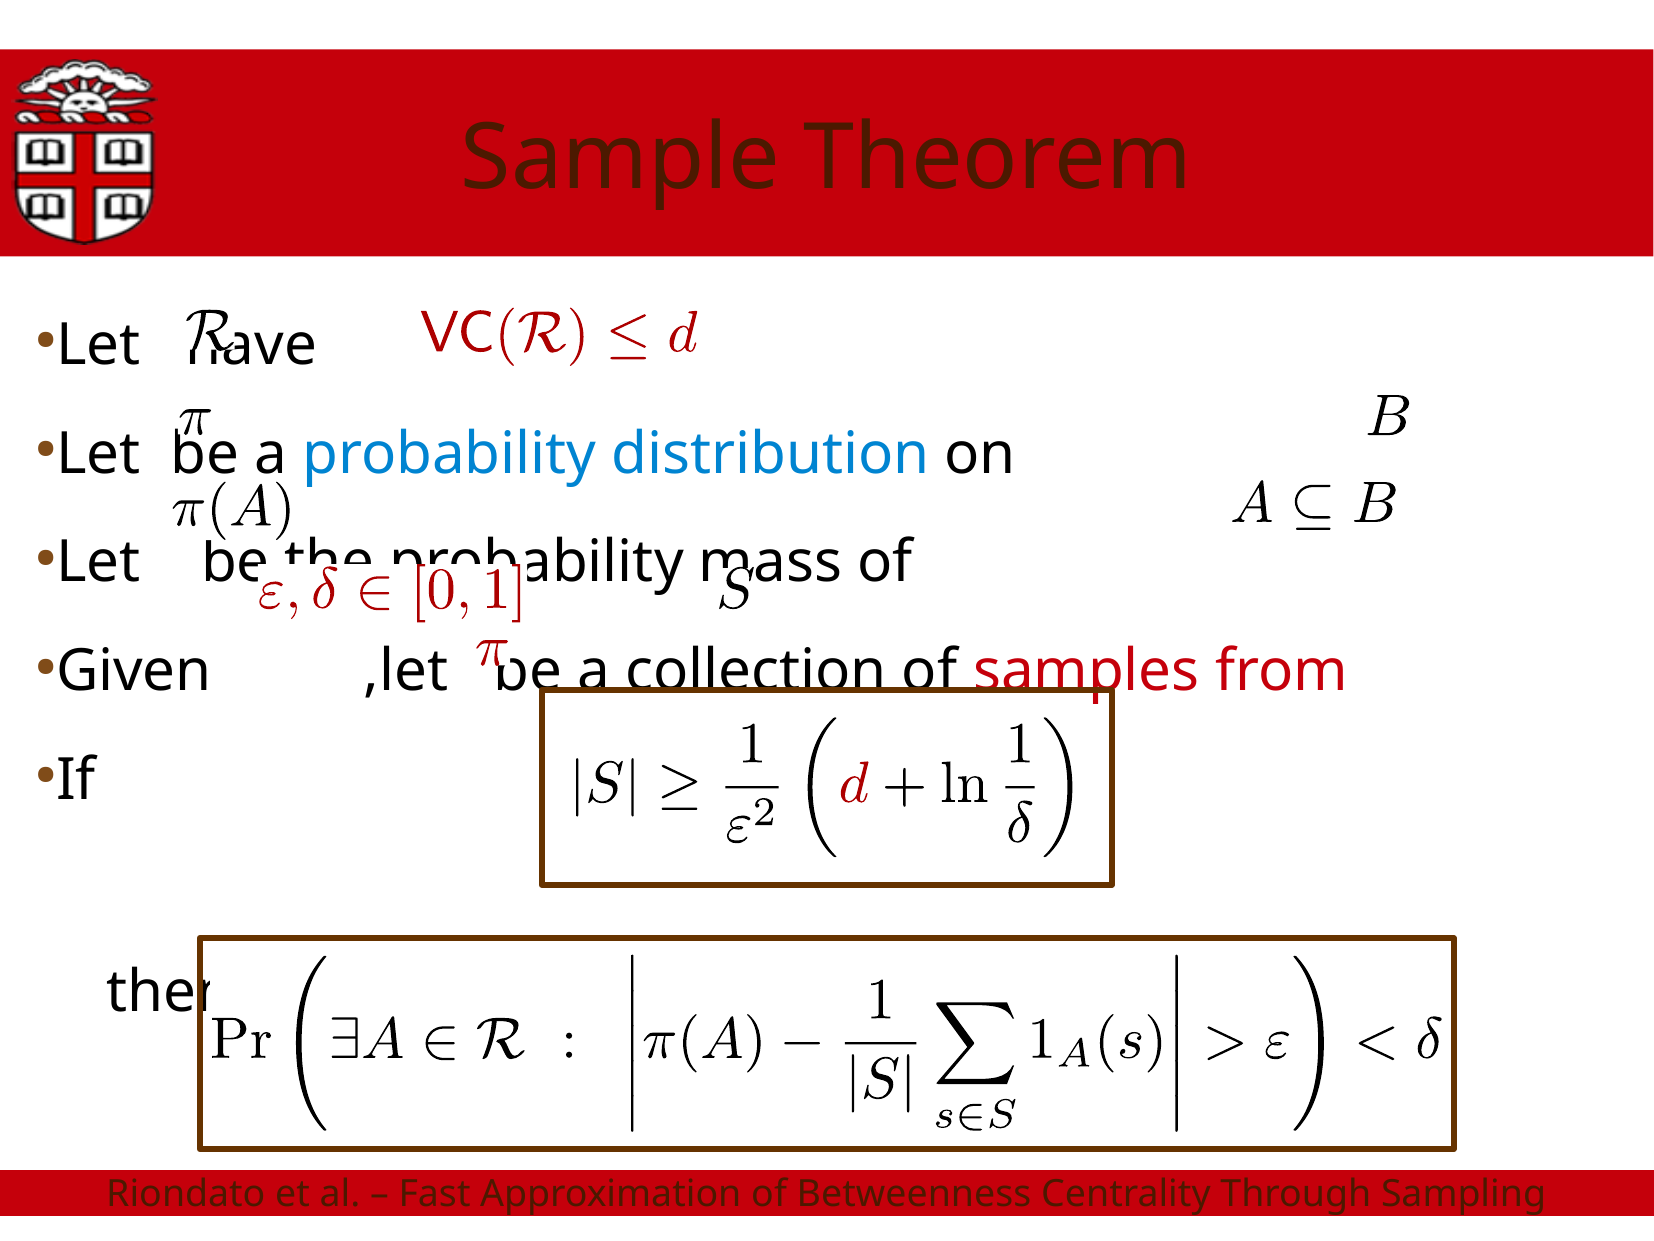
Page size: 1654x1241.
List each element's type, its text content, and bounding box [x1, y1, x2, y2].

list Let have Let be a probability distribution on Let be the probability mass of Given ,let be a collection of samples from If then, [35, 302, 1491, 1170]
picture [11, 59, 158, 245]
text_box [177, 409, 214, 436]
text_box Riondato et al. – Fast Approximation of Betweenness Centrality Through Sampling [0, 1170, 1654, 1216]
text_box [420, 307, 698, 366]
text_box [1365, 395, 1413, 436]
text_box [170, 481, 296, 541]
title Sample Theorem [0, 49, 1654, 257]
text_box [210, 954, 1444, 1132]
text_box [569, 717, 1085, 858]
text_box [185, 309, 235, 351]
text_box [474, 640, 511, 666]
text_box [716, 566, 756, 610]
text_box [1230, 480, 1399, 530]
text_box [257, 564, 528, 623]
